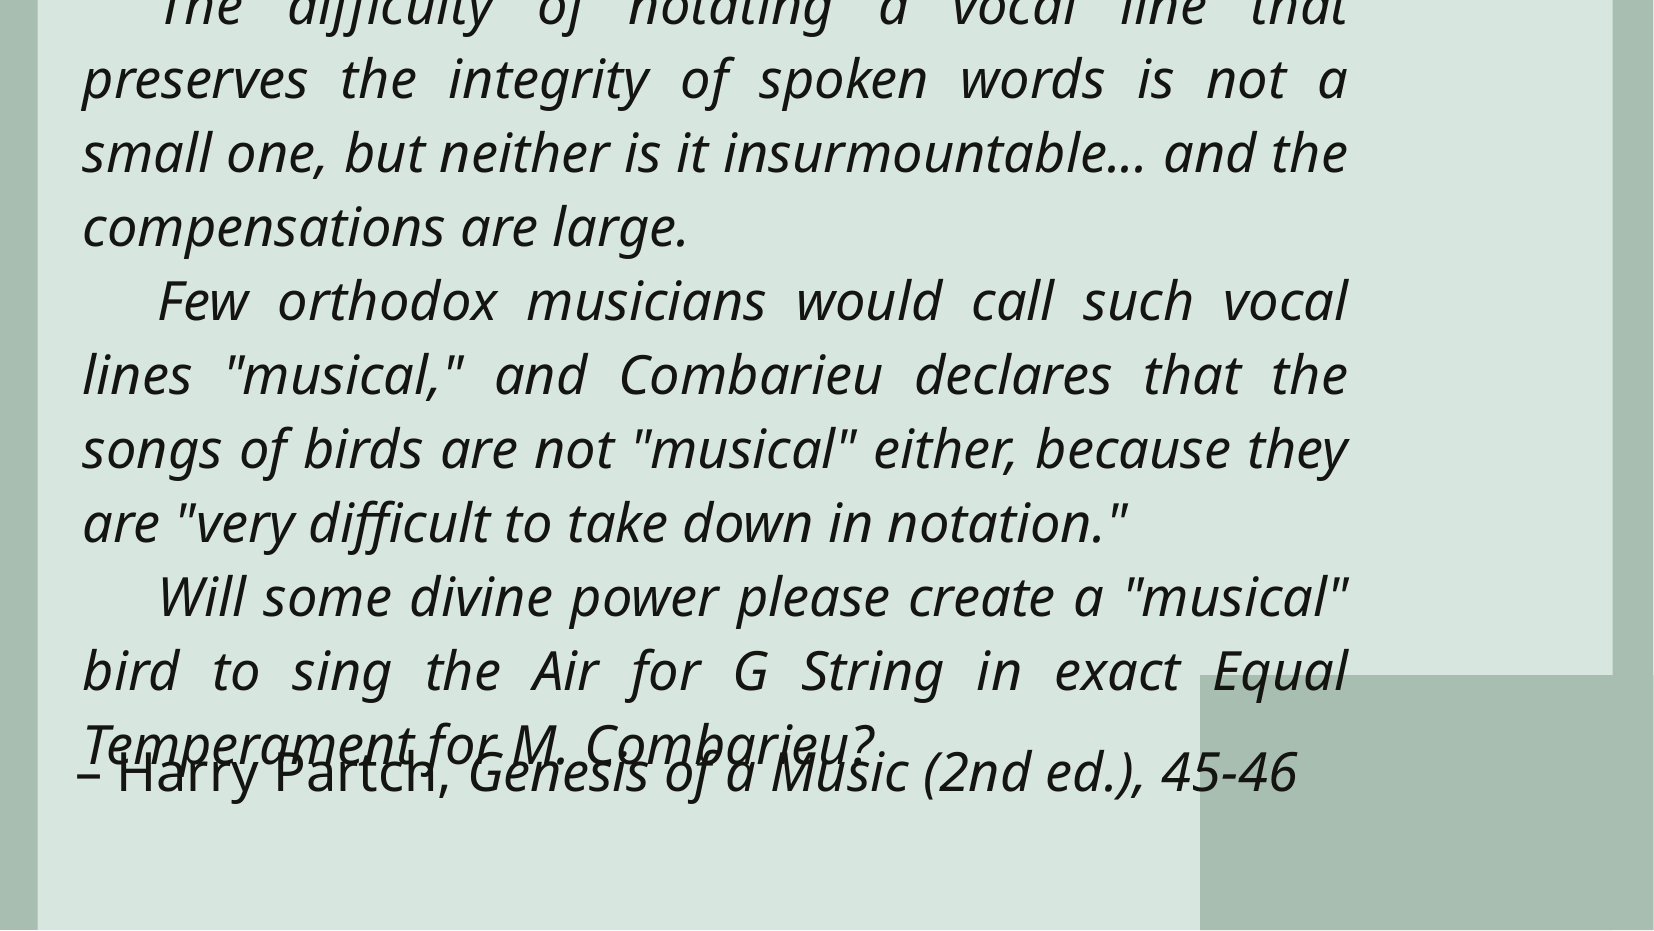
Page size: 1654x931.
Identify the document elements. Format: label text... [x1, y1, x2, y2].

text_box – Harry Partch, Genesis of a Music (2nd ed.), 45-46 [75, 733, 1351, 832]
subtitle The difficulty of notating a vocal line that preserves the integrity of spoken words is not a small one, but neither is it insurmountable... and the compensations are large. Few orthodox musicians would call such vocal lines "musical," and Combarieu declares that the songs of birds are not "musical" either, because they are "very difficult to take down in notation." Will some divine power please create a "musical" bird to sing the Air for G String in exact Equal Temperament for M. Combarieu? [82, 13, 1351, 733]
